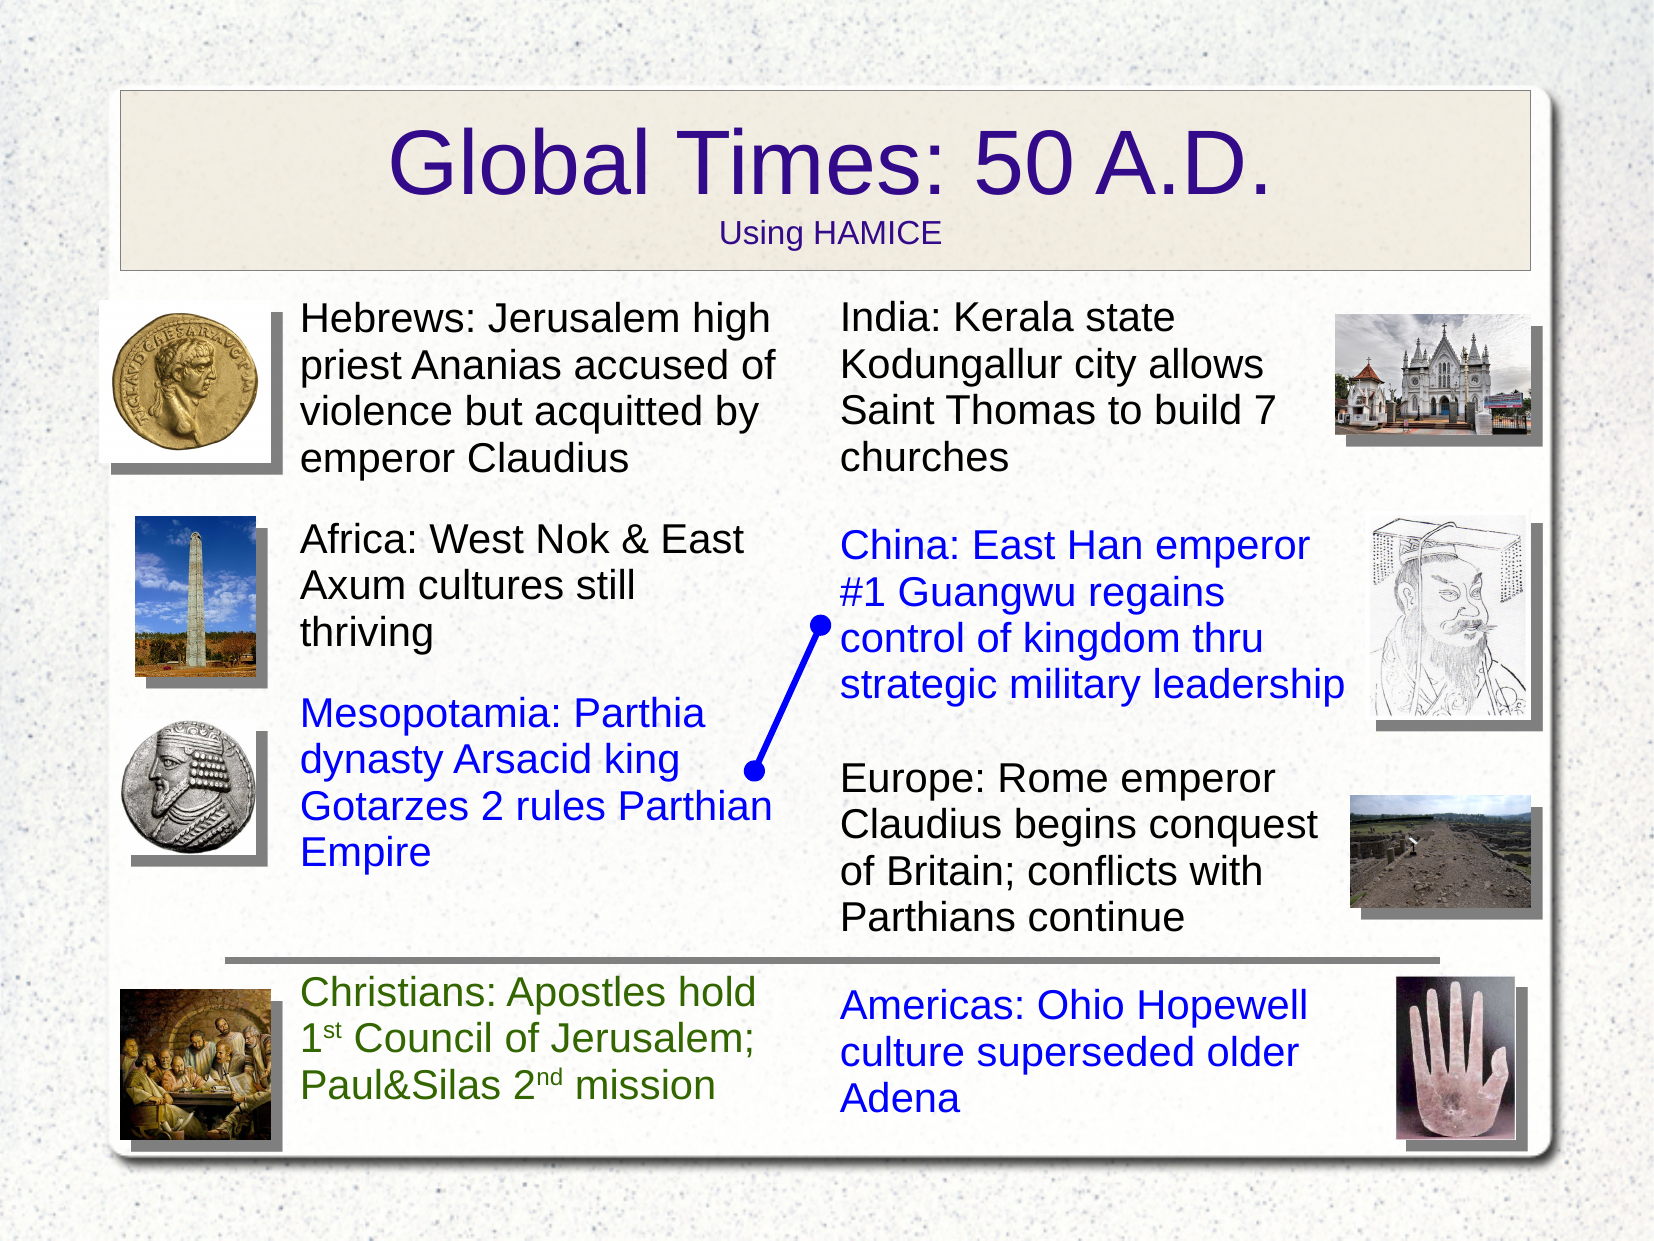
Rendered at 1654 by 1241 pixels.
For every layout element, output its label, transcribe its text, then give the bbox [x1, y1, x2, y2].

text_box Hebrews: Jerusalem high priest Ananias accused of violence but acquitted by emperor Claudius Africa: West Nok & East Axum cultures still thriving Mesopotamia: Parthia dynasty Arsacid king Gotarzes 2 rules Parthian Empire Christians: Apostles hold 1st Council of Jerusalem; Paul&Silas 2nd mission [285, 964, 796, 1126]
text_box Global Times: 50 A.D. Using HAMICE [86, 77, 1576, 286]
text_box India: Kerala state Kodungallur city allows Saint Thomas to build 7 churches China: East Han emperor #1 Guangwu regains control of kingdom thru strategic military leadership Europe: Rome emperor Claudius begins conquest of Britain; conflicts with Parthians continue Americas: Ohio Hopewell culture superseded older Adena [825, 286, 1366, 957]
text_box India: Kerala state Kodungallur city allows Saint Thomas to build 7 churches China: East Han emperor #1 Guangwu regains control of kingdom thru strategic military leadership Europe: Rome emperor Claudius begins conquest of Britain; conflicts with Parthians continue Americas: Ohio Hopewell culture superseded older Adena [825, 964, 1366, 1134]
text_box [120, 90, 1531, 271]
picture [0, 0, 1654, 1241]
text_box Hebrews: Jerusalem high priest Ananias accused of violence but acquitted by emperor Claudius Africa: West Nok & East Axum cultures still thriving Mesopotamia: Parthia dynasty Arsacid king Gotarzes 2 rules Parthian Empire Christians: Apostles hold 1st Council of Jerusalem; Paul&Silas 2nd mission [285, 287, 796, 957]
